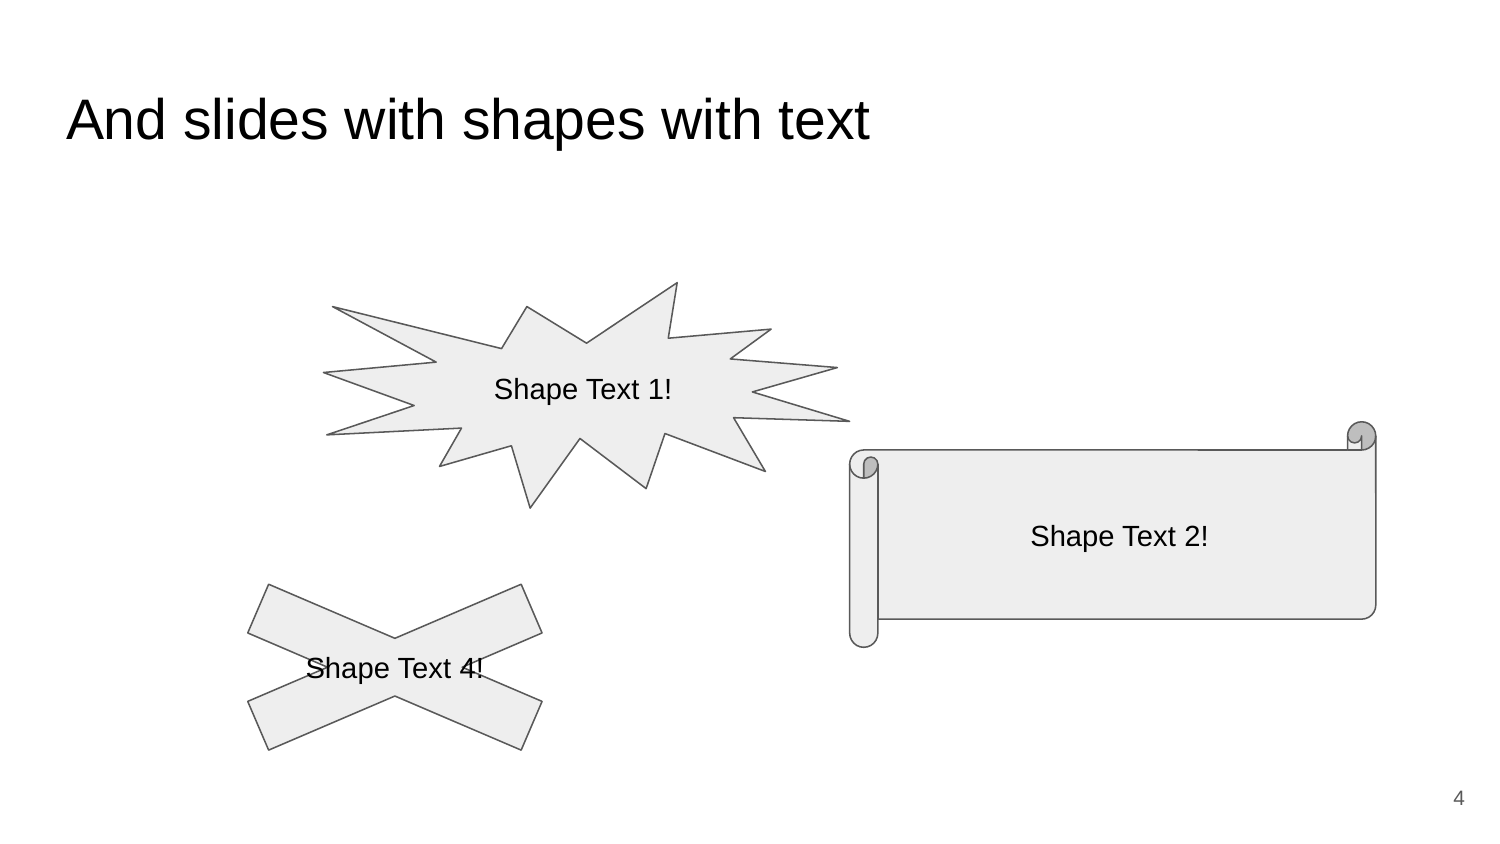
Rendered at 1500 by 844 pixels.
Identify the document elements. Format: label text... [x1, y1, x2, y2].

text_box Shape Text 1! [323, 282, 850, 509]
text_box Shape Text 4! [247, 584, 543, 751]
title And slides with shapes with text [51, 72, 1449, 167]
text_box Shape Text 2! [849, 438, 1376, 648]
slide_number <number> [1389, 764, 1480, 830]
